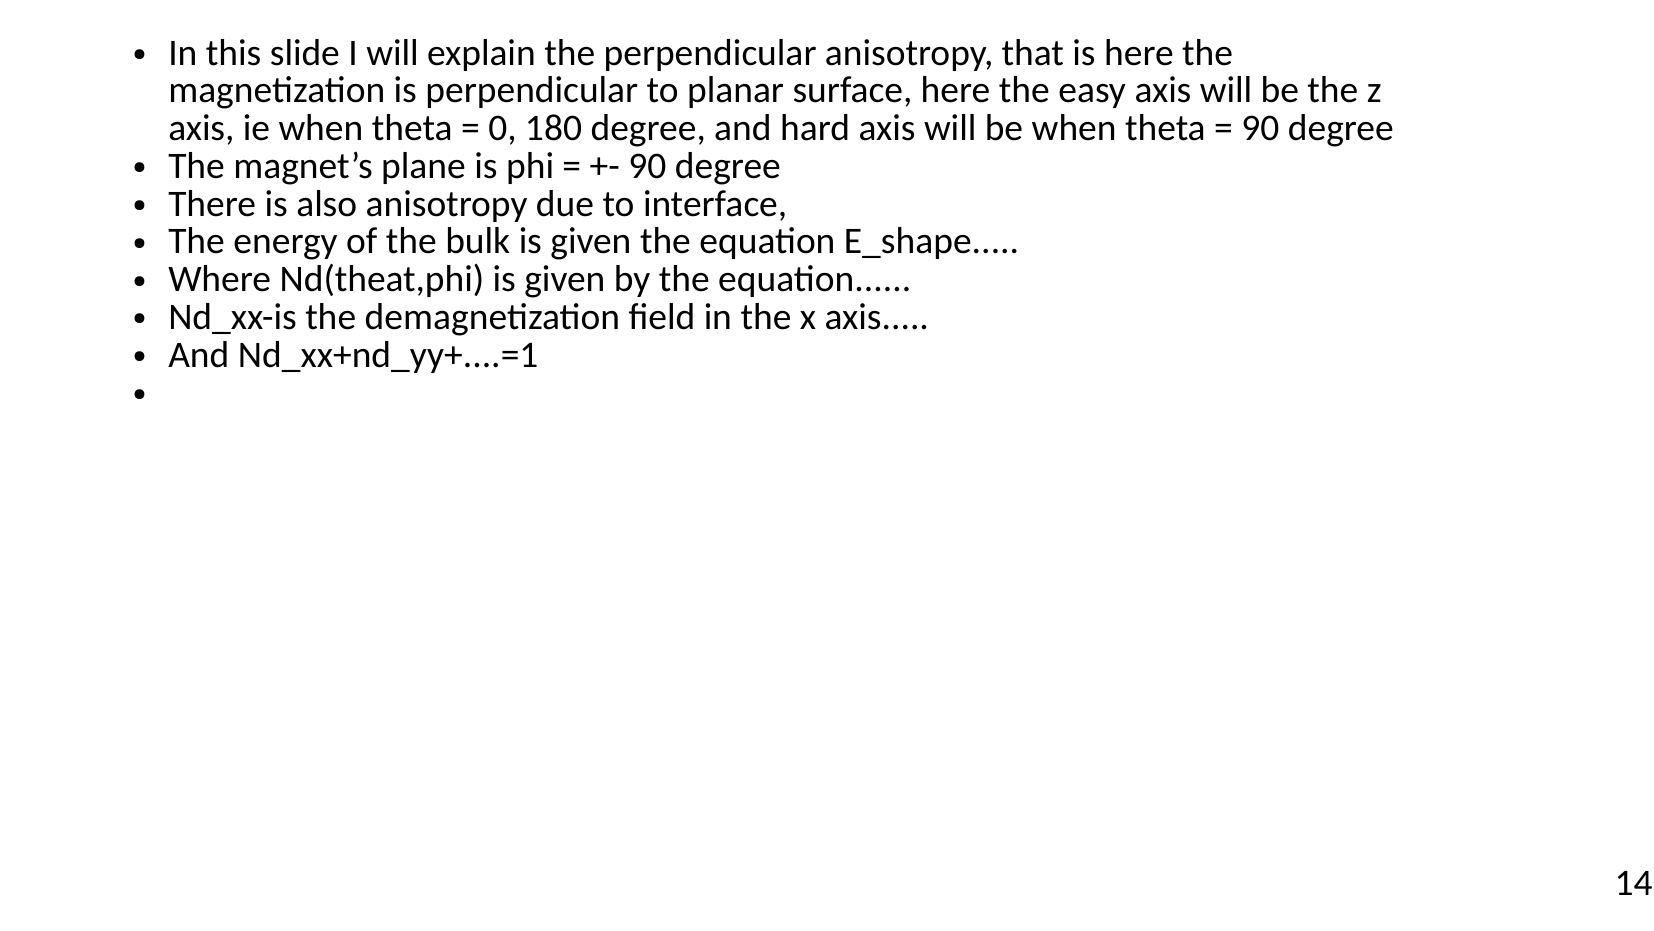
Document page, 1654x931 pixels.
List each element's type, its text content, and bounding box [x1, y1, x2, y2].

text_box In this slide I will explain the perpendicular anisotropy, that is here the magnetization is perpendicular to planar surface, here the easy axis will be the z axis, ie when theta = 0, 180 degree, and hard axis will be when theta = 90 degree The magnet’s plane is phi = +- 90 degree There is also anisotropy due to interface, The energy of the bulk is given the equation E_shape..... Where Nd(theat,phi) is given by the equation...... Nd_xx-is the demagnetization field in the x axis..... And Nd_xx+nd_yy+....=1 [118, 29, 1447, 422]
text_box <number> [1479, 860, 1654, 931]
